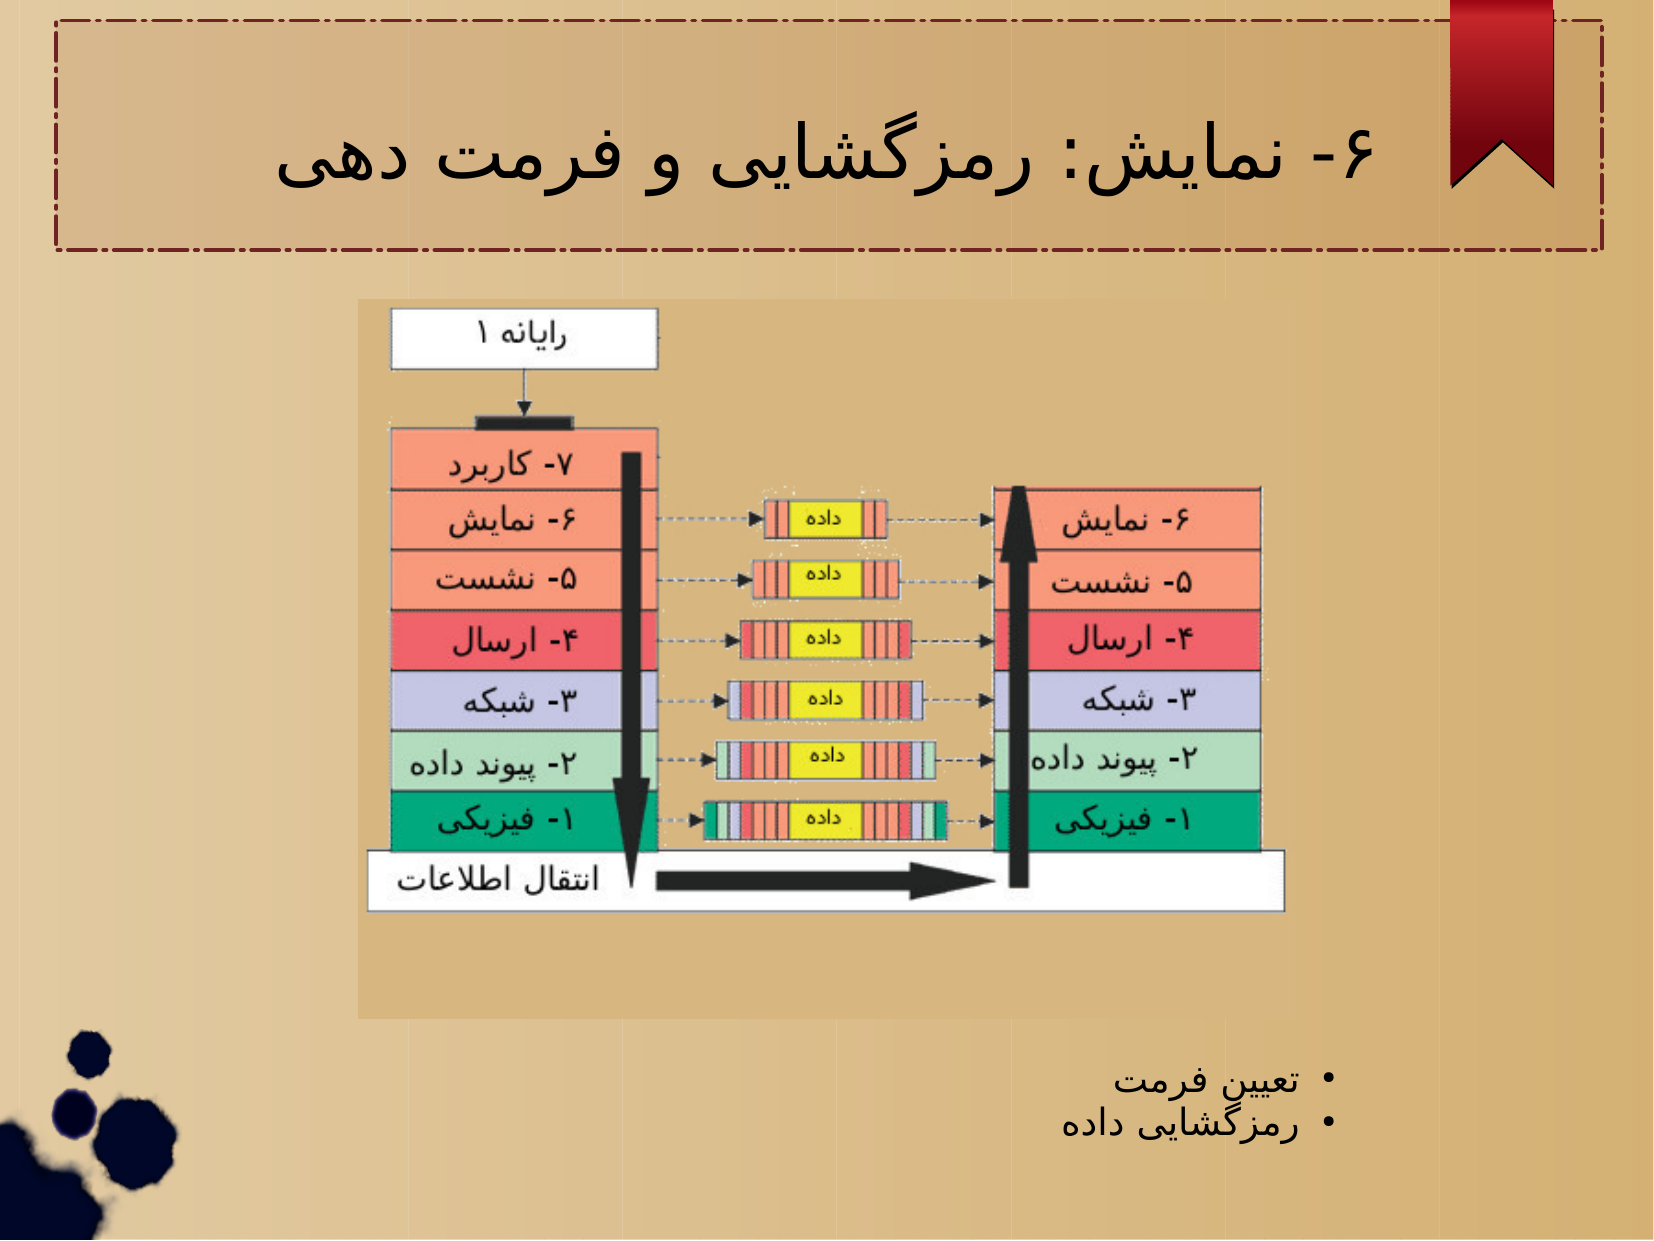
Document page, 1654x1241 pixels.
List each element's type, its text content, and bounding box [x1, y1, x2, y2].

text_box تعیین فرمت رمزگشایی داده [300, 1050, 1351, 1152]
picture [358, 299, 1295, 1019]
title ۶- نمایش: رمزگشایی و فرمت دهی [82, 49, 1571, 257]
